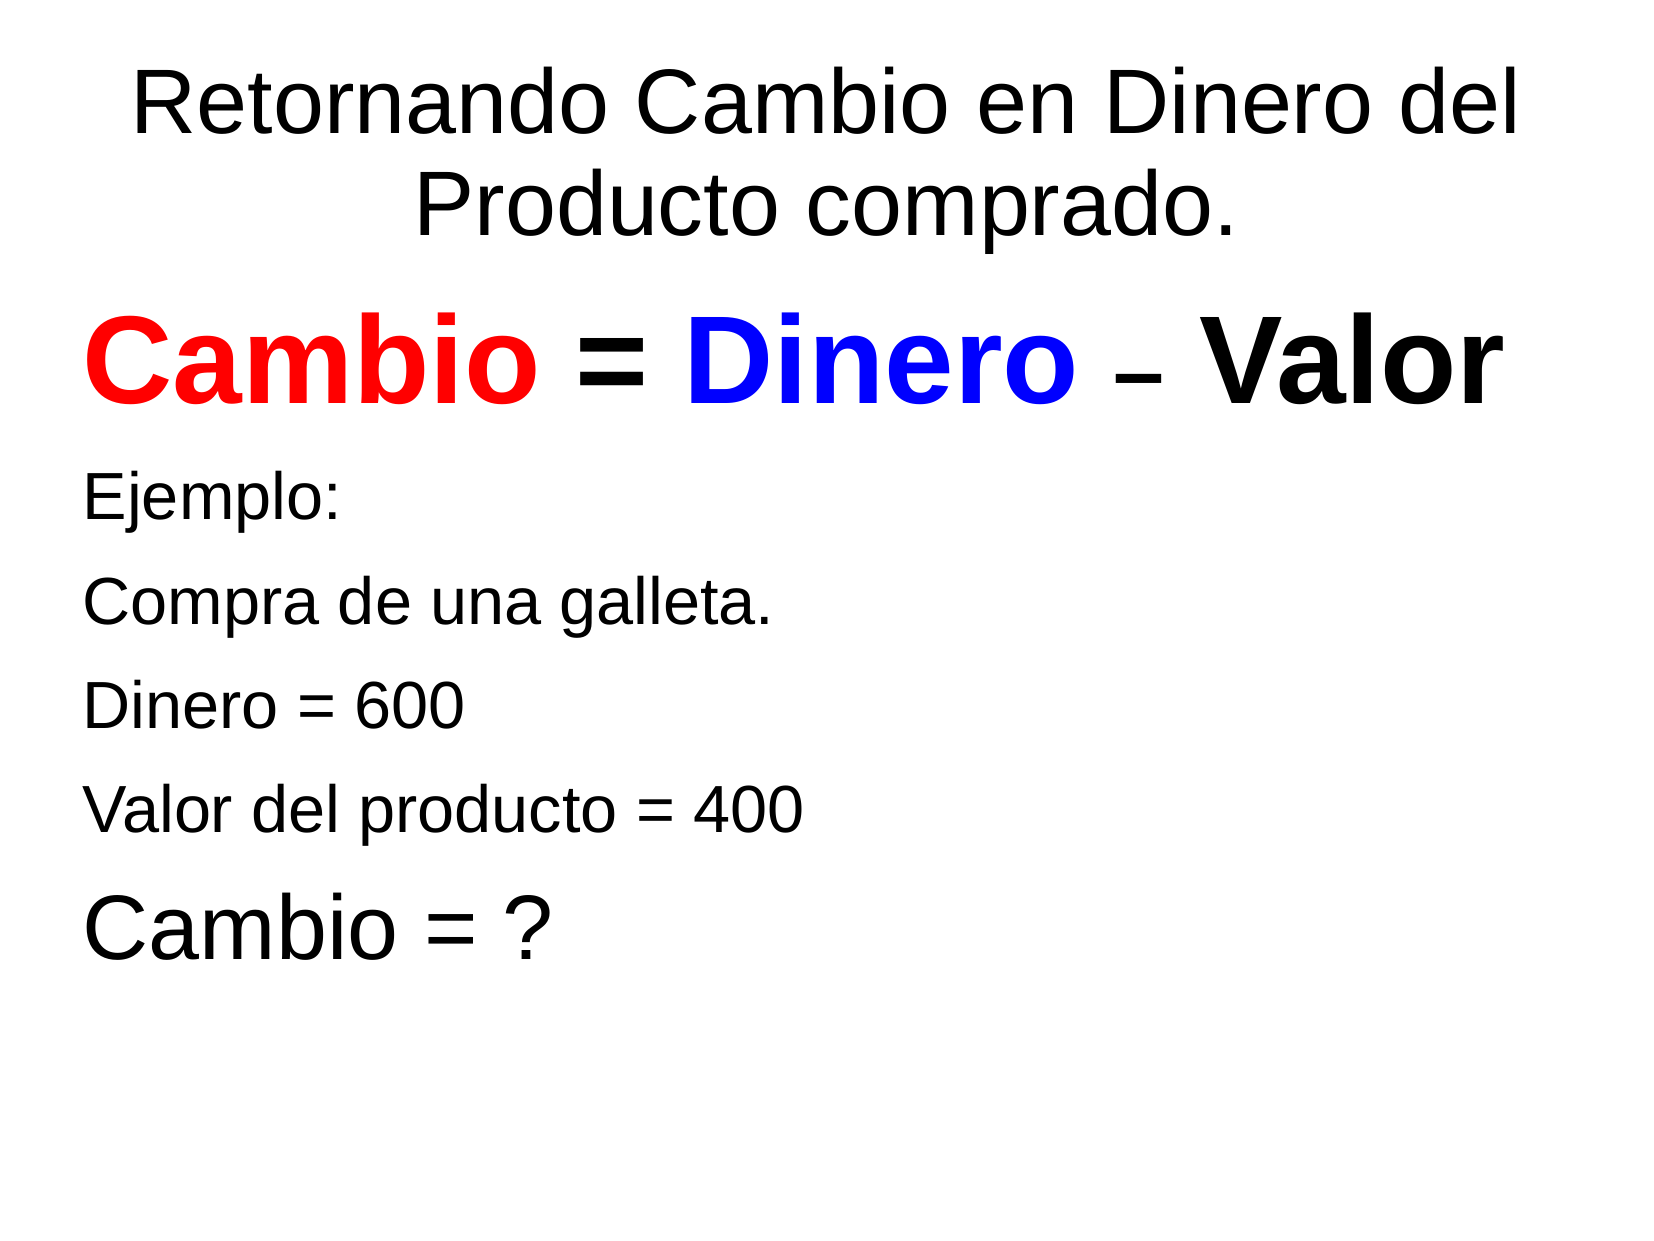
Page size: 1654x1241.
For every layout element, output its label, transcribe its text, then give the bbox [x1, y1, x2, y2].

list Cambio = Dinero – Valor Ejemplo: Compra de una galleta. Dinero = 600 Valor del producto = 400 Cambio = ? [82, 290, 1571, 1010]
title Retornando Cambio en Dinero del Producto comprado. [82, 49, 1571, 257]
